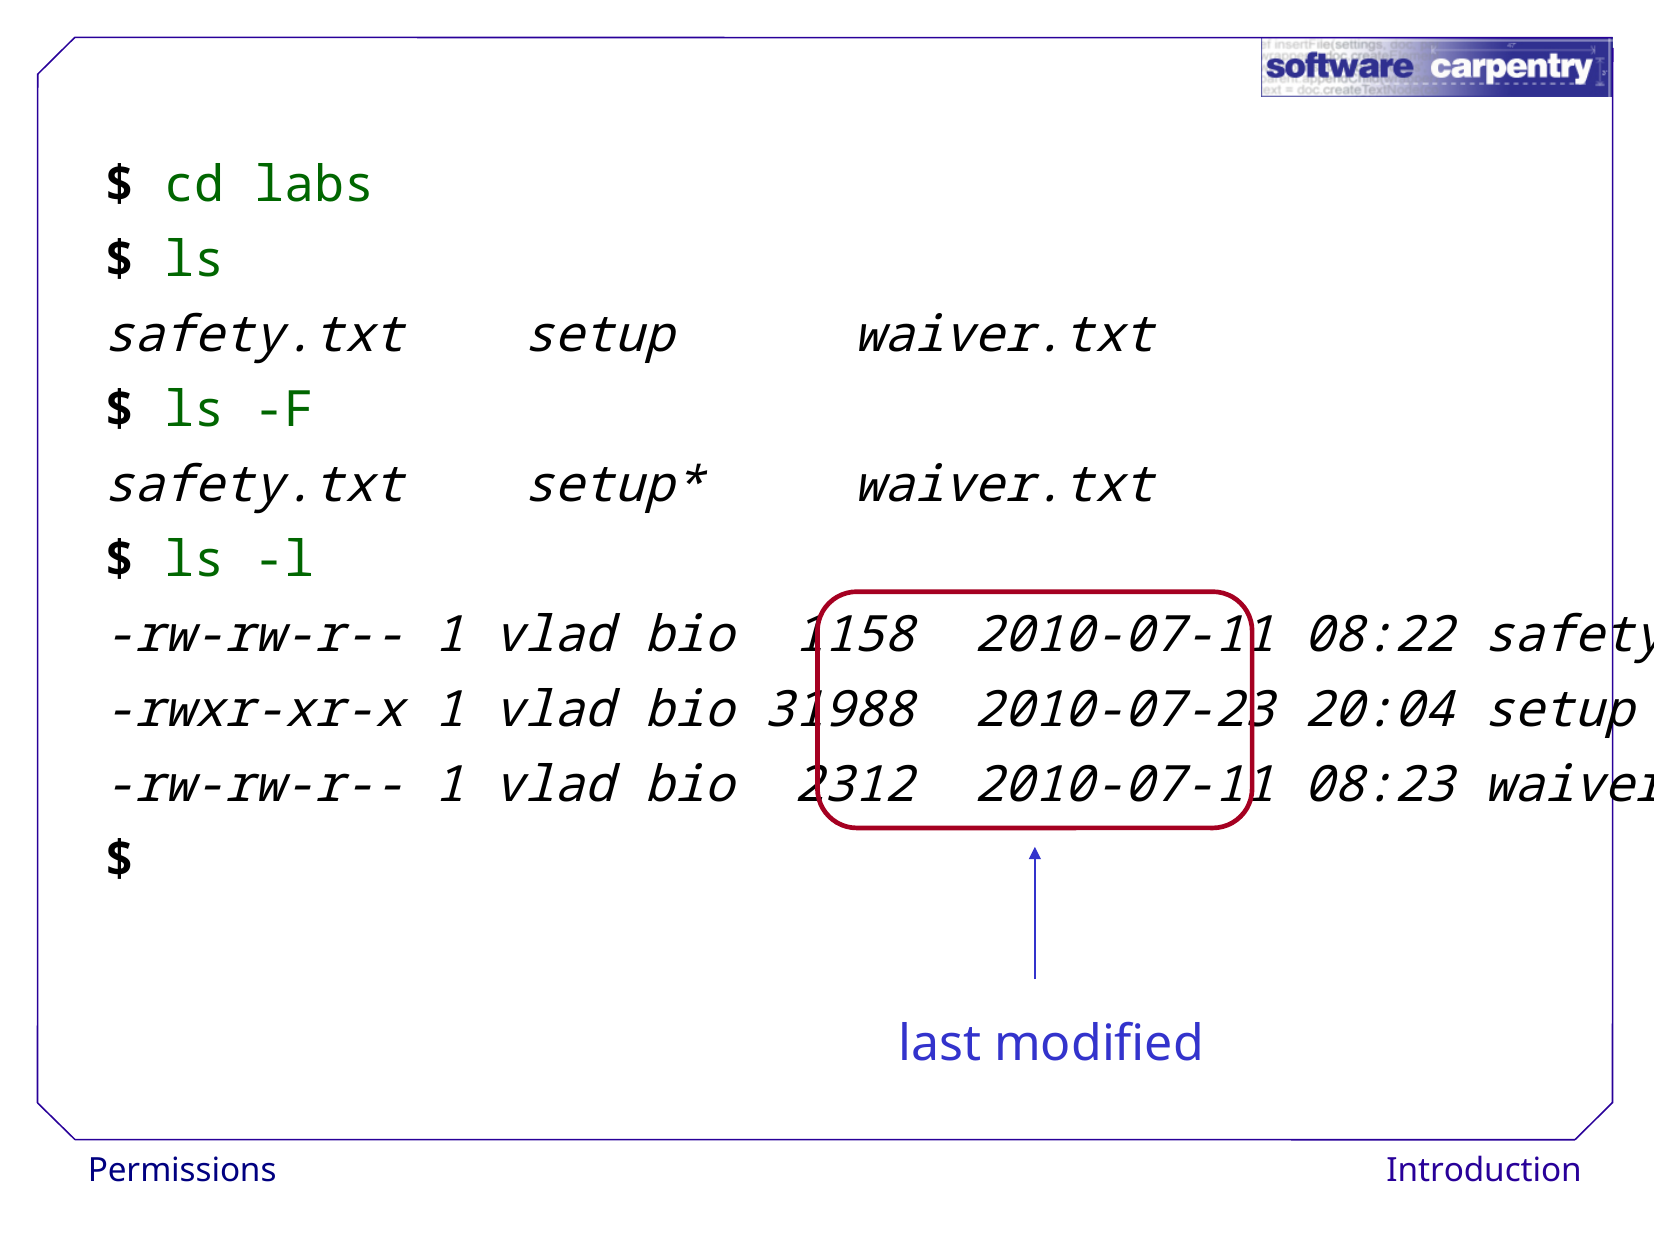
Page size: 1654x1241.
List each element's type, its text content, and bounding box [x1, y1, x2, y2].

text_box last modified [883, 988, 1187, 1084]
text_box $ cd labs $ ls safety.txt setup waiver.txt $ ls -F safety.txt setup* waiver.txt $ ls -l -rw-rw-r-- 1 vlad bio 1158 2010-07-11 08:22 safety.txt -rwxr-xr-x 1 vlad bio 31988 2010-07-23 20:04 setup -rw-rw-r-- 1 vlad bio 2312 2010-07-11 08:23 waiver.txt $ [89, 128, 1512, 1131]
picture [1261, 39, 1613, 97]
